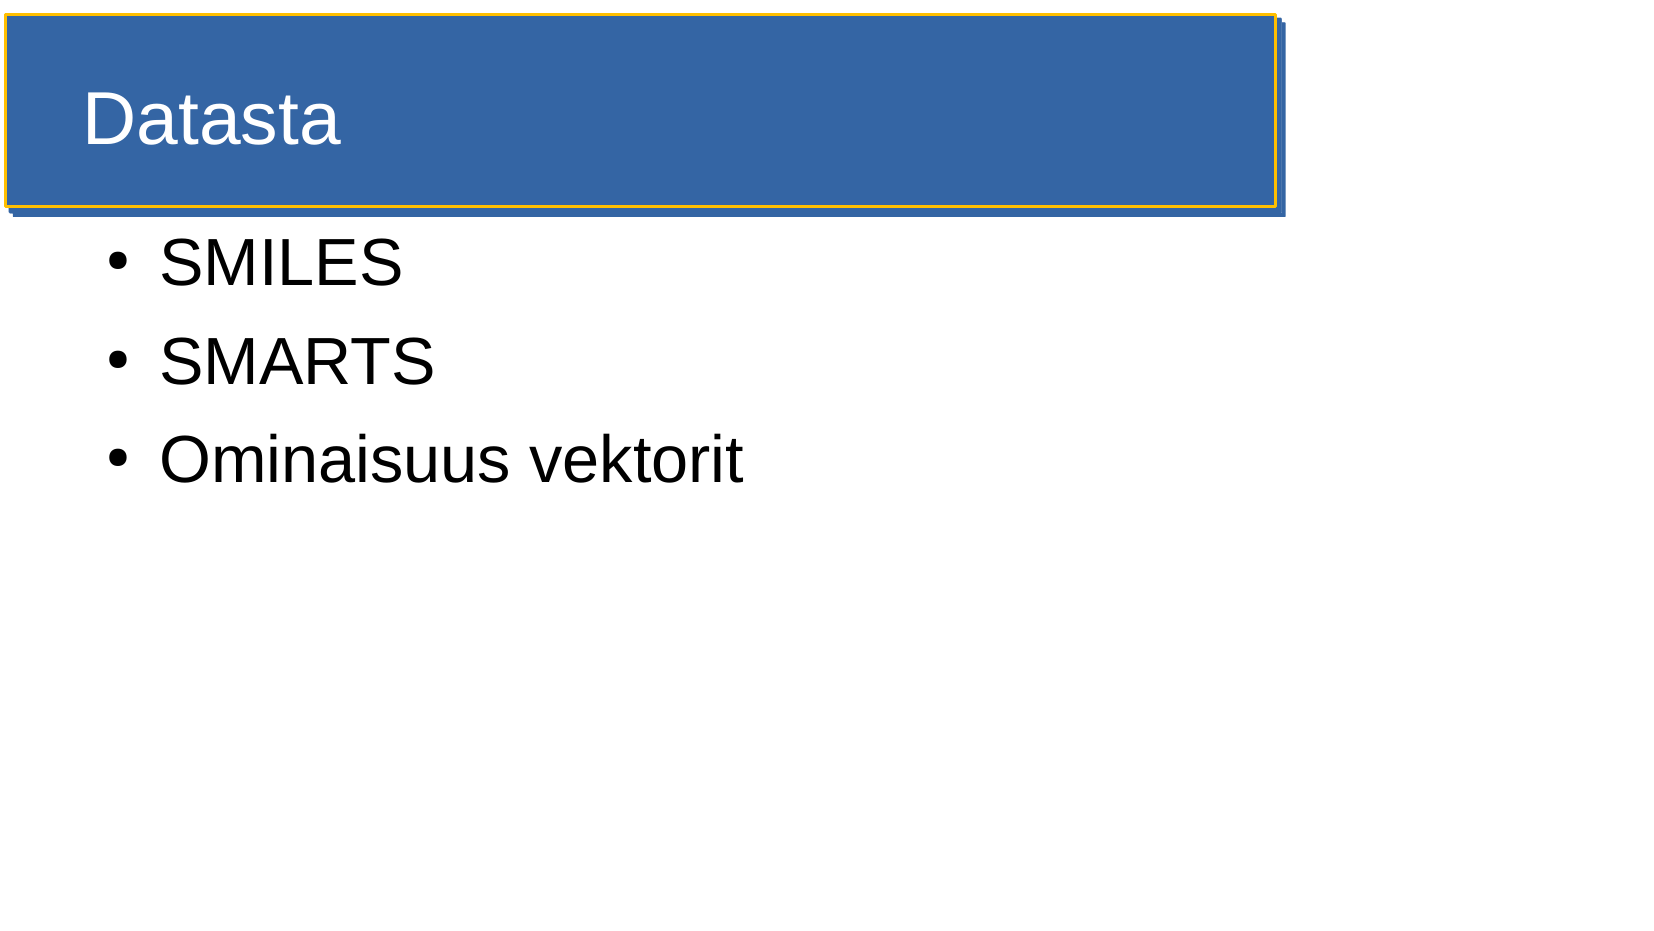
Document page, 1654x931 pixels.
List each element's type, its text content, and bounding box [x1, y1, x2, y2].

title Datasta [82, 44, 1235, 192]
list SMILES SMARTS Ominaisuus vektorit [88, 225, 1565, 787]
